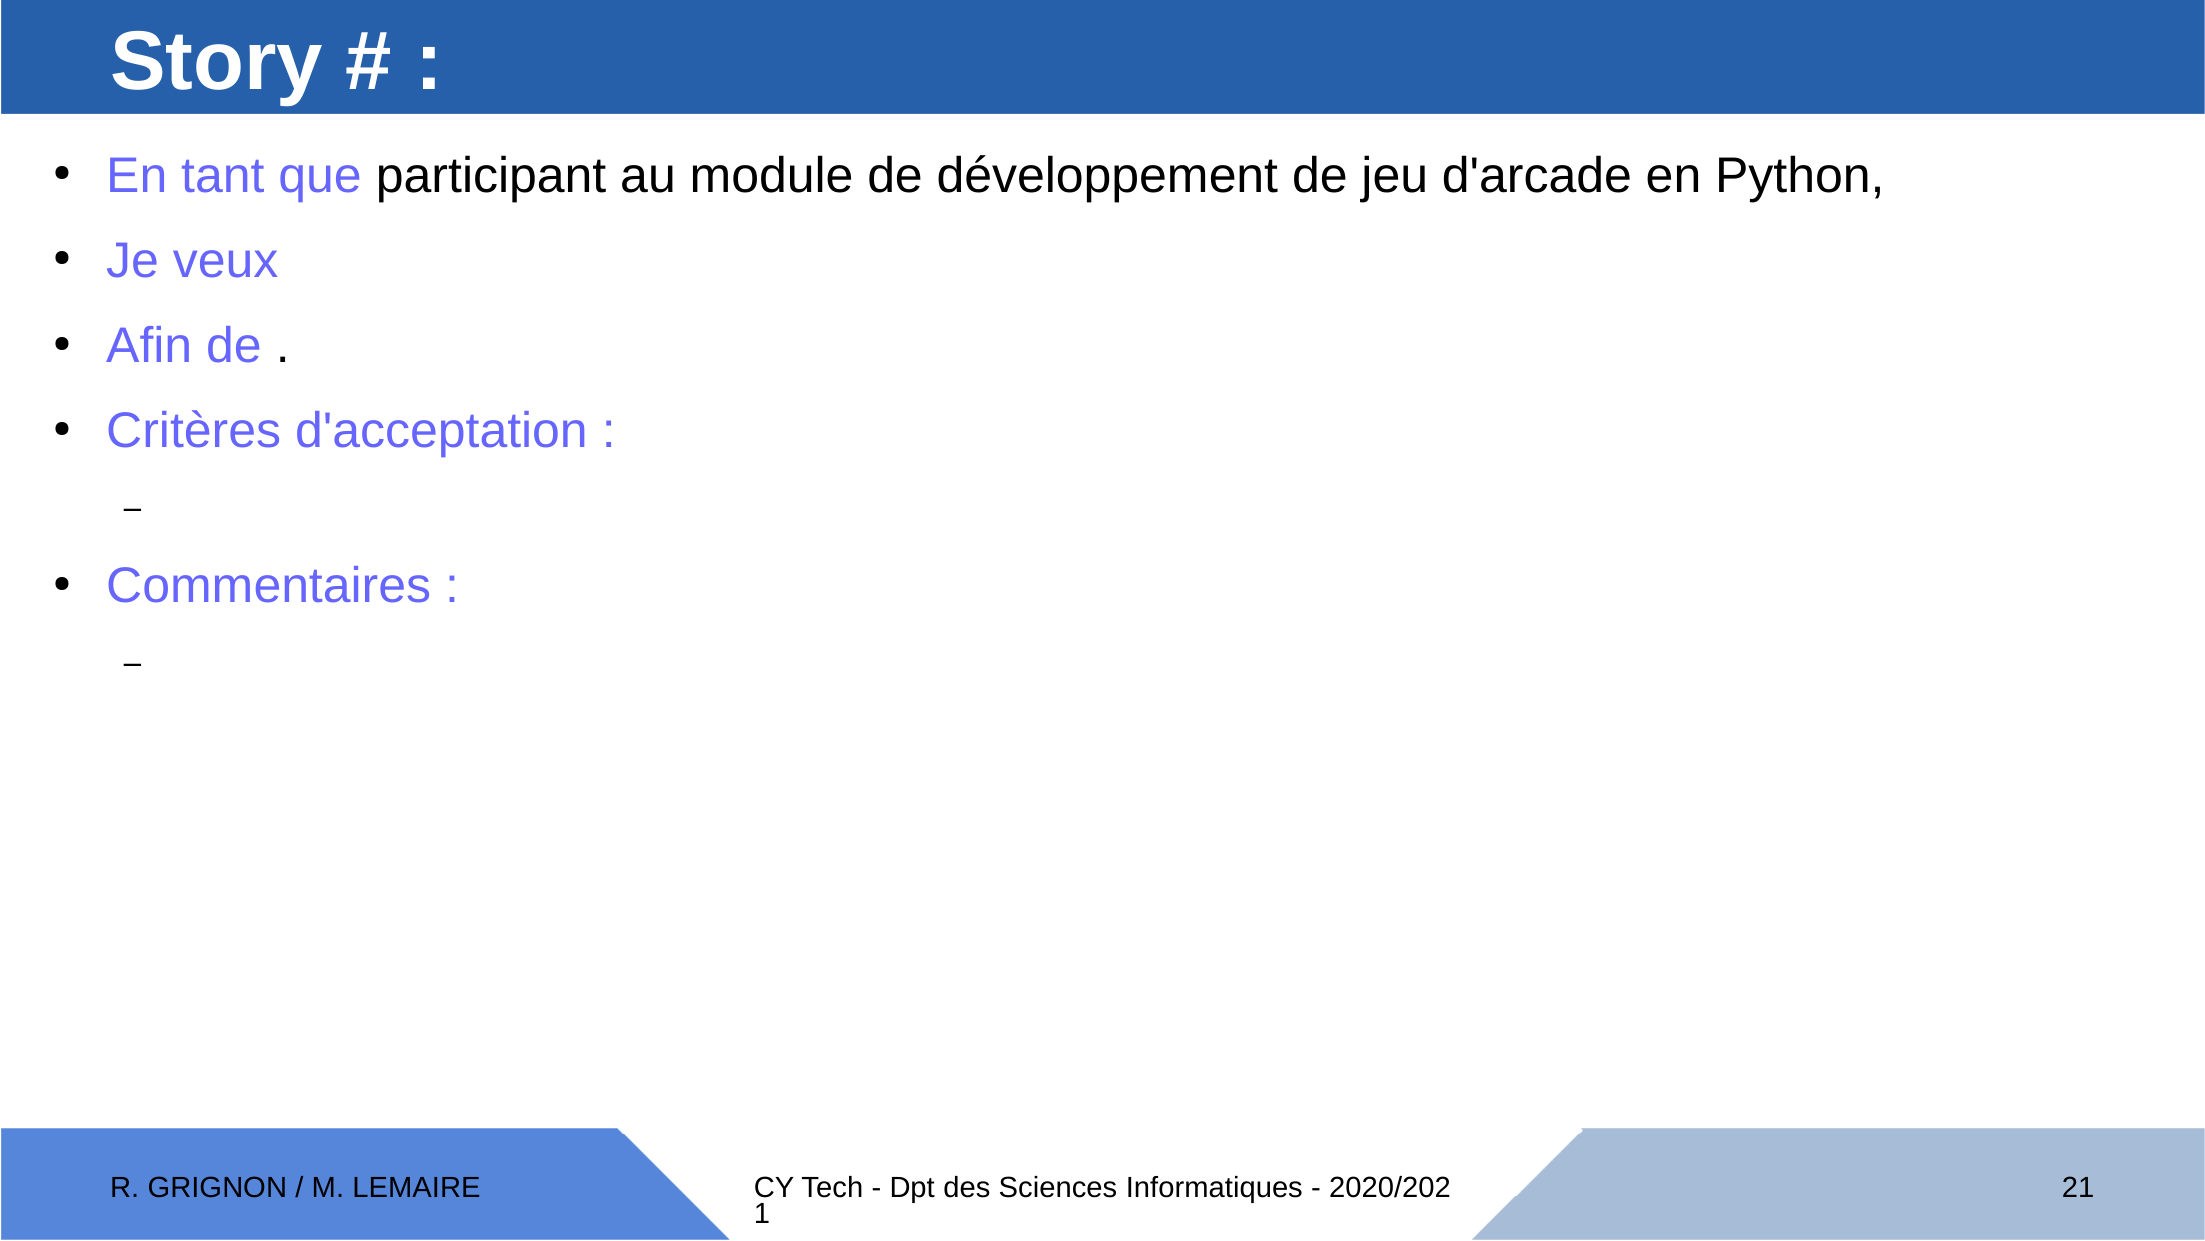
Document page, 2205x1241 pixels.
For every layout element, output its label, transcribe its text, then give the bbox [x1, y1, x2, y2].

picture [0, 0, 2205, 1241]
title Story # : [110, 49, 2095, 217]
list En tant que participant au module de développement de jeu d'arcade en Python, Je veux Afin de . Critères d'acceptation : Commentaires : [35, 217, 2186, 1087]
